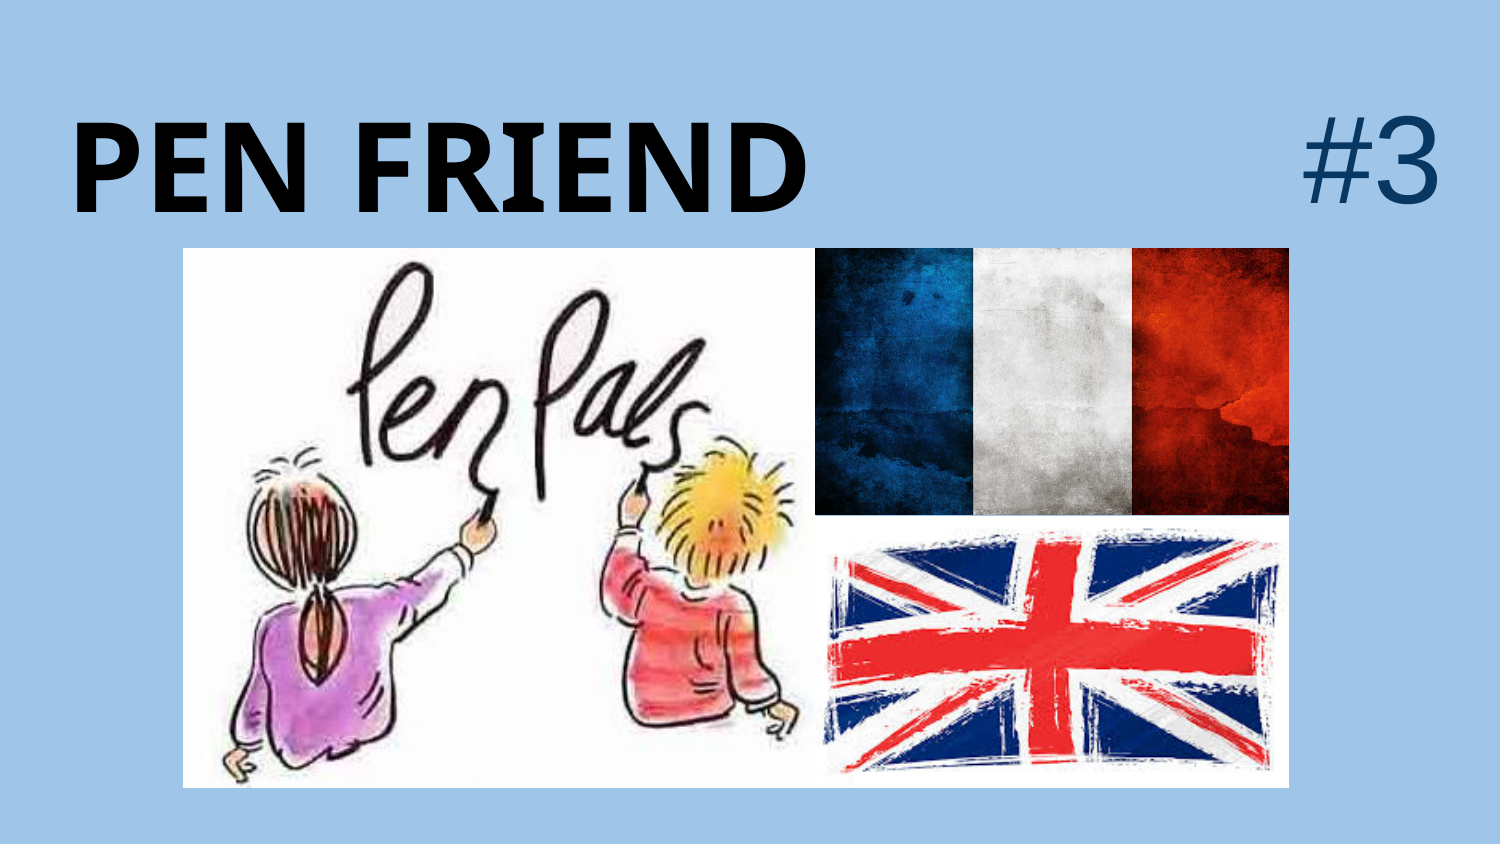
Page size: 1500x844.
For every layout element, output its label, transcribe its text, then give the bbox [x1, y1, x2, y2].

list #3 [1288, 63, 1487, 286]
title PEN FRIEND [51, 72, 932, 167]
picture [183, 248, 1289, 788]
